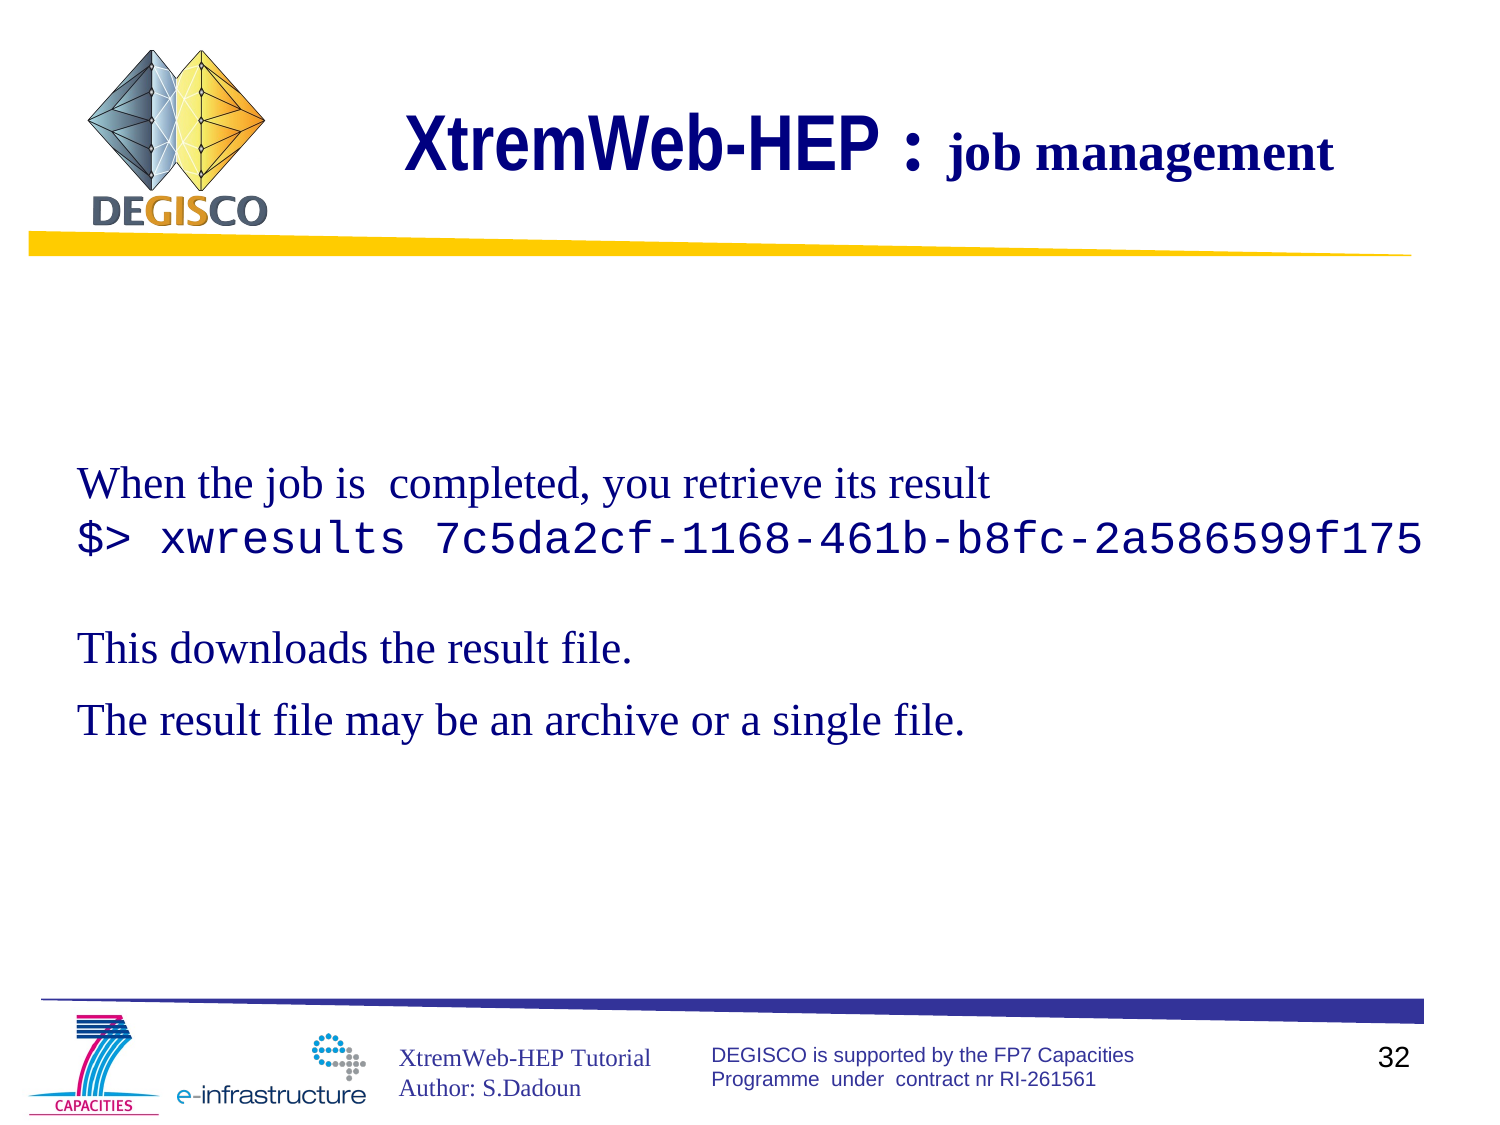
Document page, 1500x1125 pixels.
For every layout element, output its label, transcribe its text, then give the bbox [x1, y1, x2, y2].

picture [22, 1007, 165, 1124]
picture [317, 1038, 340, 1049]
title XtremWeb-HEP : job management [260, 56, 1479, 221]
picture [177, 1033, 366, 1104]
subtitle When the job is completed, you retrieve its result $> xwresults 7c5da2cf-1168-461b-b8fc-2a586599f175 This downloads the result file. The result file may be an archive or a single file. [76, 255, 1427, 998]
picture [65, 44, 287, 226]
